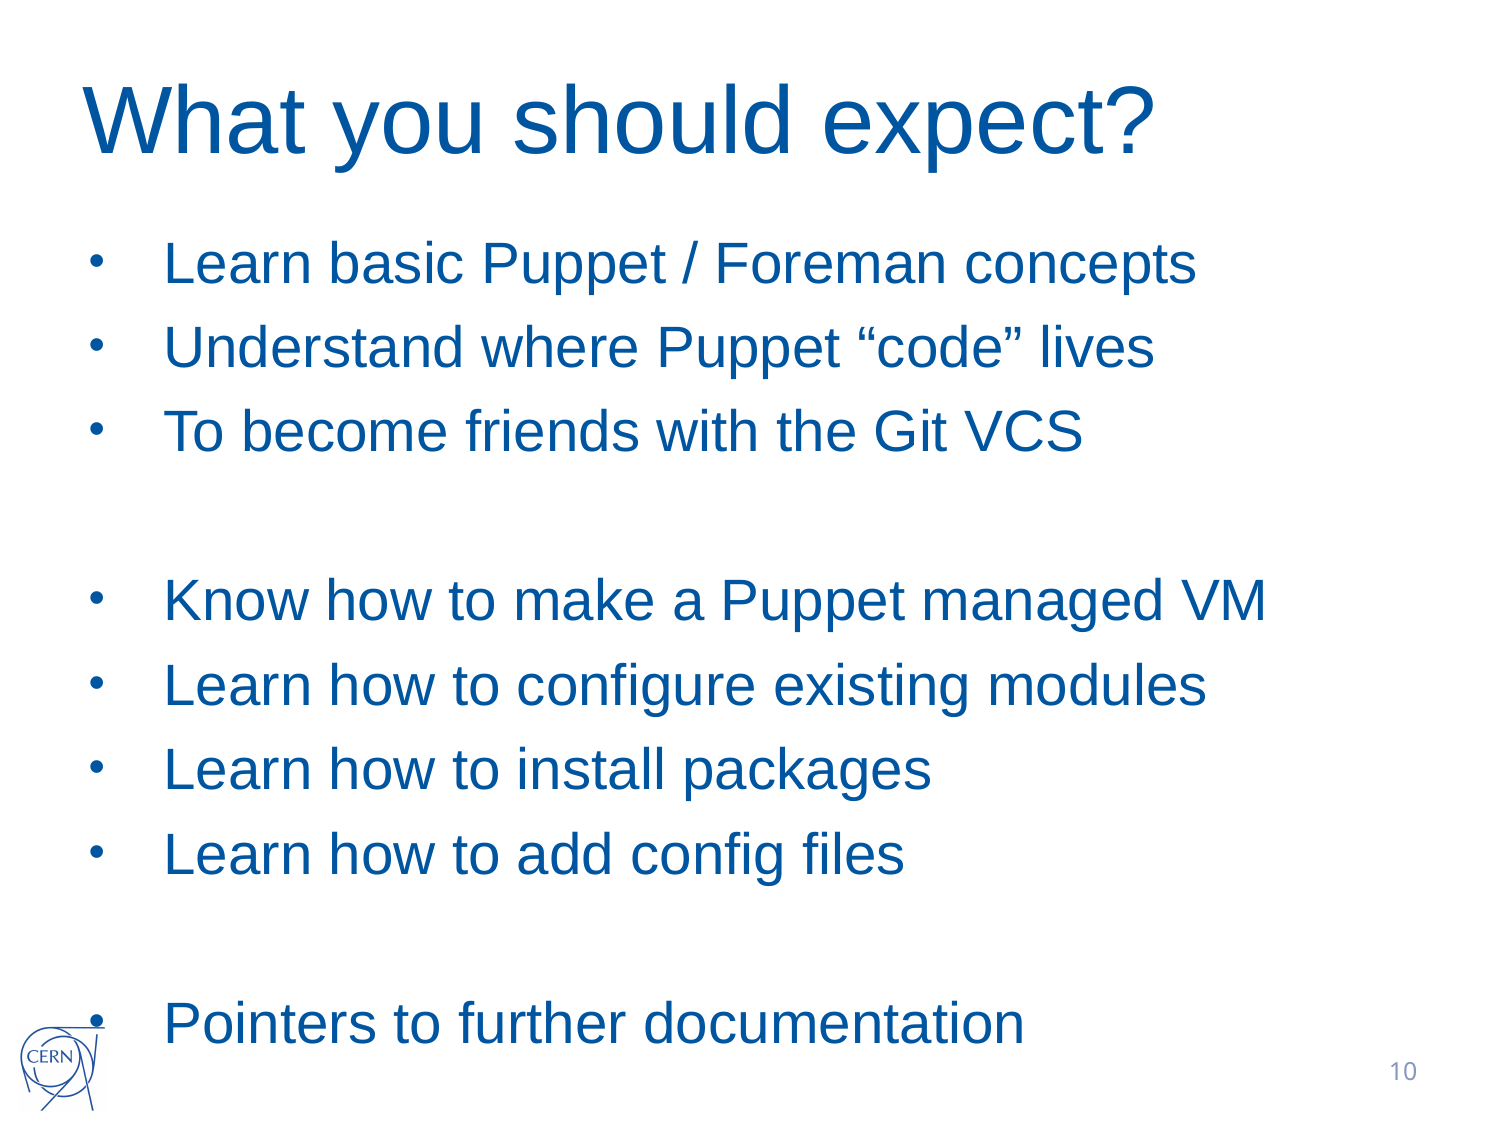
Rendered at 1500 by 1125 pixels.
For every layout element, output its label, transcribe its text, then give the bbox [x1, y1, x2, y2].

title What you should expect? [75, 13, 1425, 217]
list Learn basic Puppet / Foreman concepts Understand where Puppet “code” lives To become friends with the Git VCS Know how to make a Puppet managed VM Learn how to configure existing modules Learn how to install packages Learn how to add config files Pointers to further documentation [75, 217, 1425, 1125]
picture [18, 1025, 75, 1112]
slide_number <number> [1342, 1051, 1425, 1095]
